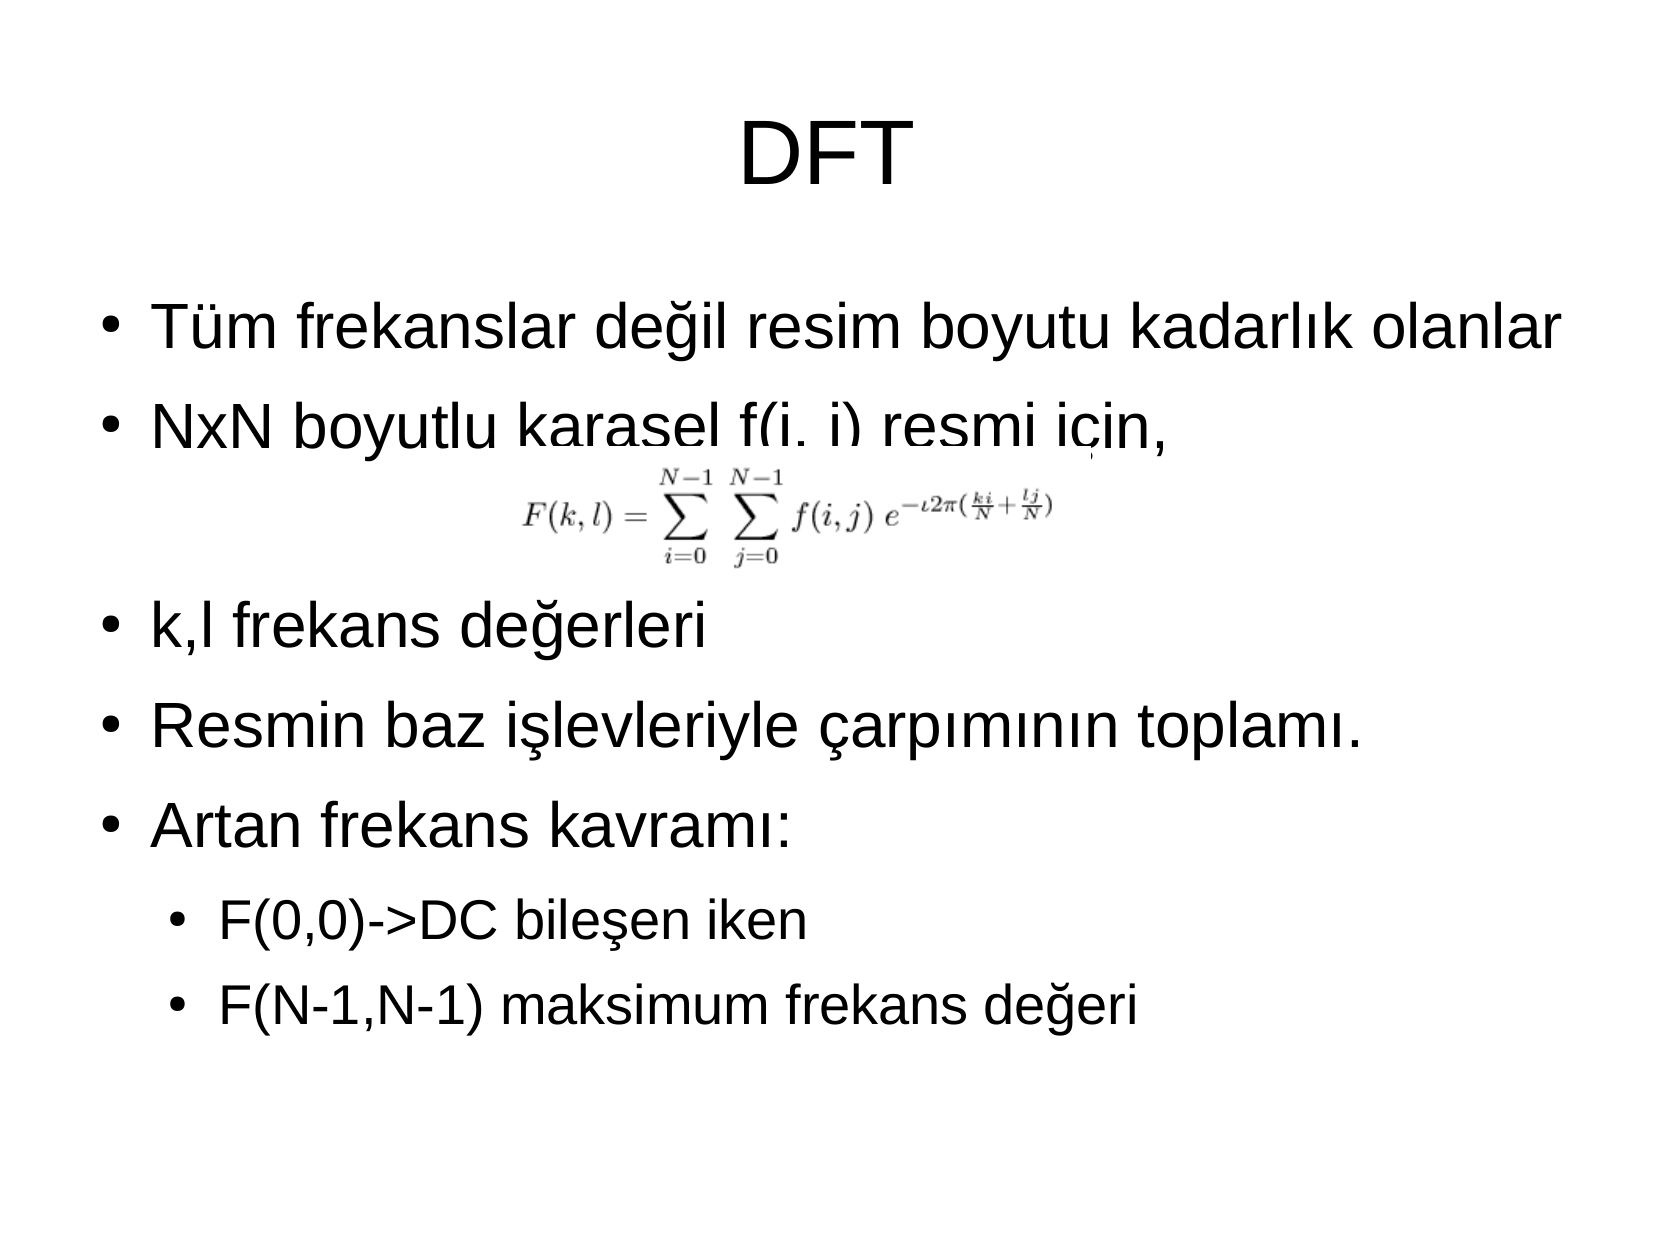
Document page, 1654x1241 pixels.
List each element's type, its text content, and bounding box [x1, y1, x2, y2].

picture [514, 446, 1091, 584]
list Tüm frekanslar değil resim boyutu kadarlık olanlar NxN boyutlu karasel f(i, j) resmi için, k,l frekans değerleri Resmin baz işlevleriyle çarpımının toplamı. Artan frekans kavramı: F(0,0)->DC bileşen iken F(N-1,N-1) maksimum frekans değeri [82, 290, 1571, 1109]
title DFT [82, 56, 1571, 250]
